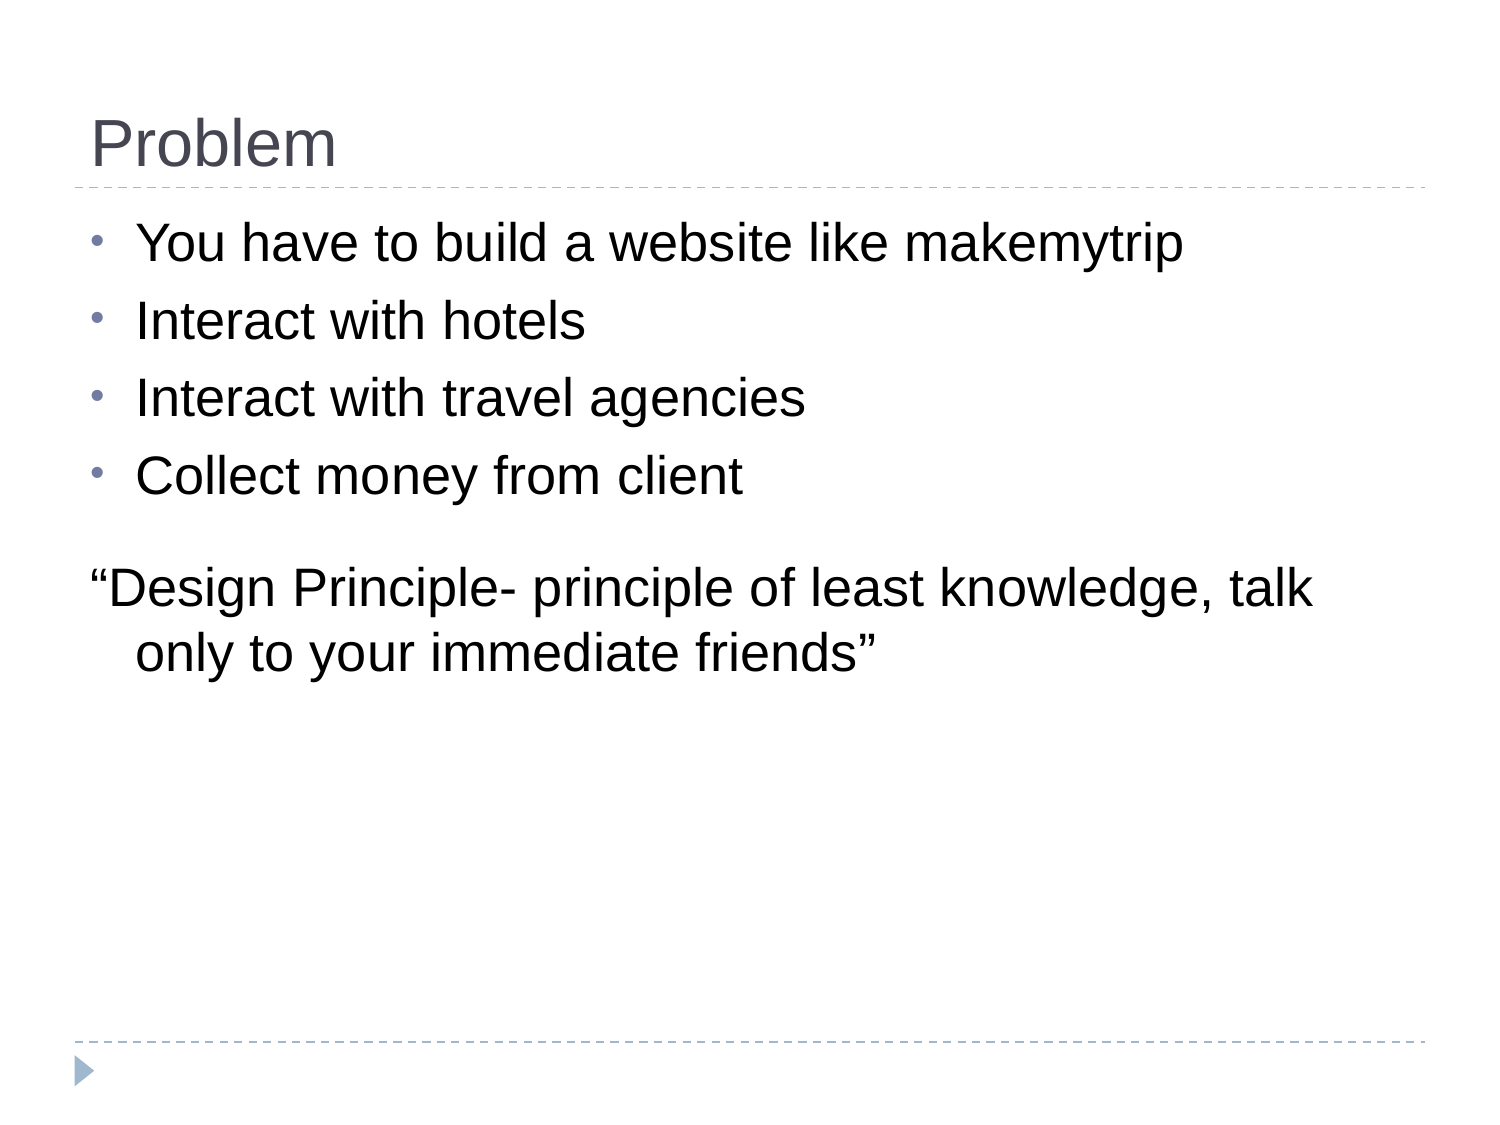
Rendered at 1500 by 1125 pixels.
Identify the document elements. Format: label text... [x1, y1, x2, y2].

title Problem [75, 24, 1425, 188]
list You have to build a website like makemytrip Interact with hotels Interact with travel agencies Collect money from client “Design Principle- principle of least knowledge, talk only to your immediate friends” [75, 200, 1425, 1010]
